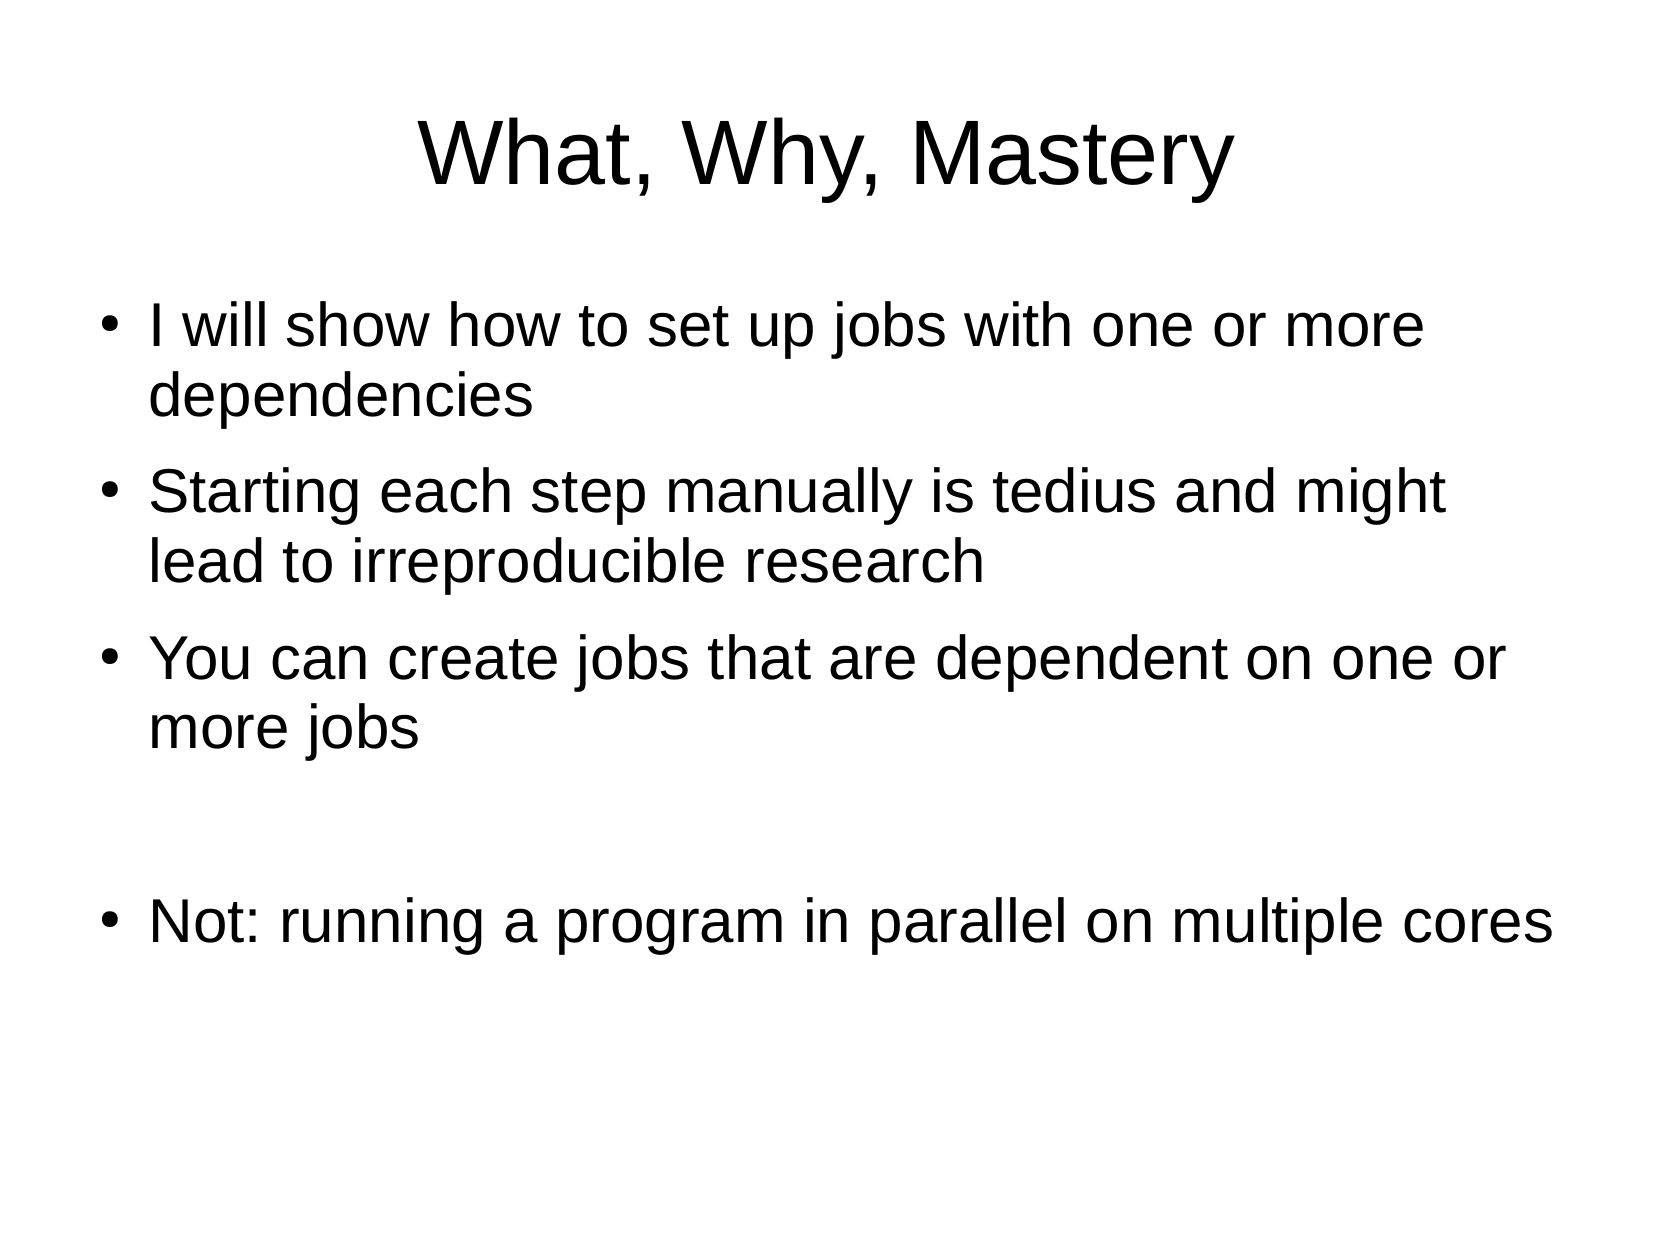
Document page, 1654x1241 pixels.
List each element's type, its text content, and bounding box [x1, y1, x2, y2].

title What, Why, Mastery [82, 49, 1571, 257]
list I will show how to set up jobs with one or more dependencies Starting each step manually is tedius and might lead to irreproducible research You can create jobs that are dependent on one or more jobs Not: running a program in parallel on multiple cores [82, 290, 1571, 1010]
